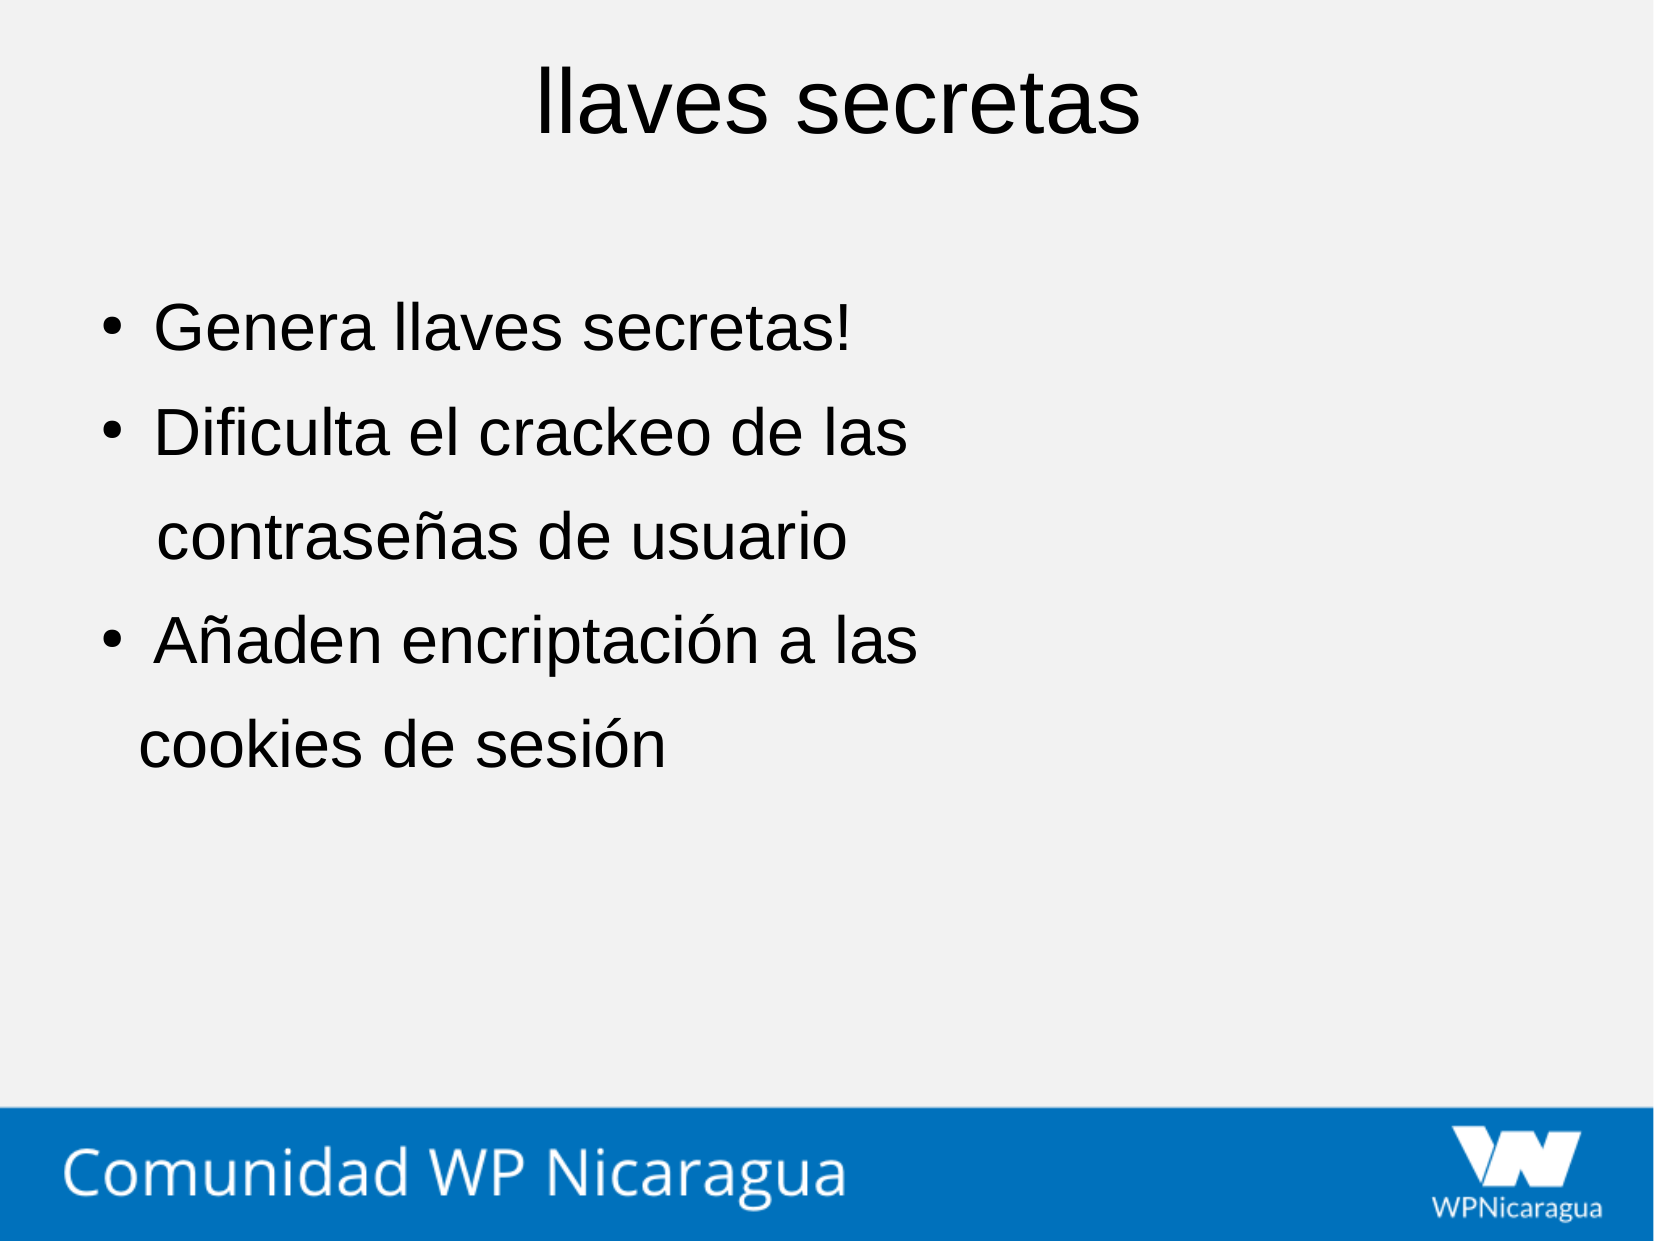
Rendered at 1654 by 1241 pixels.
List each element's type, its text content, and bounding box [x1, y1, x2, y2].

picture [0, 0, 1654, 1241]
title llaves secretas [82, 49, 1571, 257]
list Genera llaves secretas! Dificulta el crackeo de las contraseñas de usuario Añaden encriptación a las cookies de sesión [82, 290, 1571, 1010]
